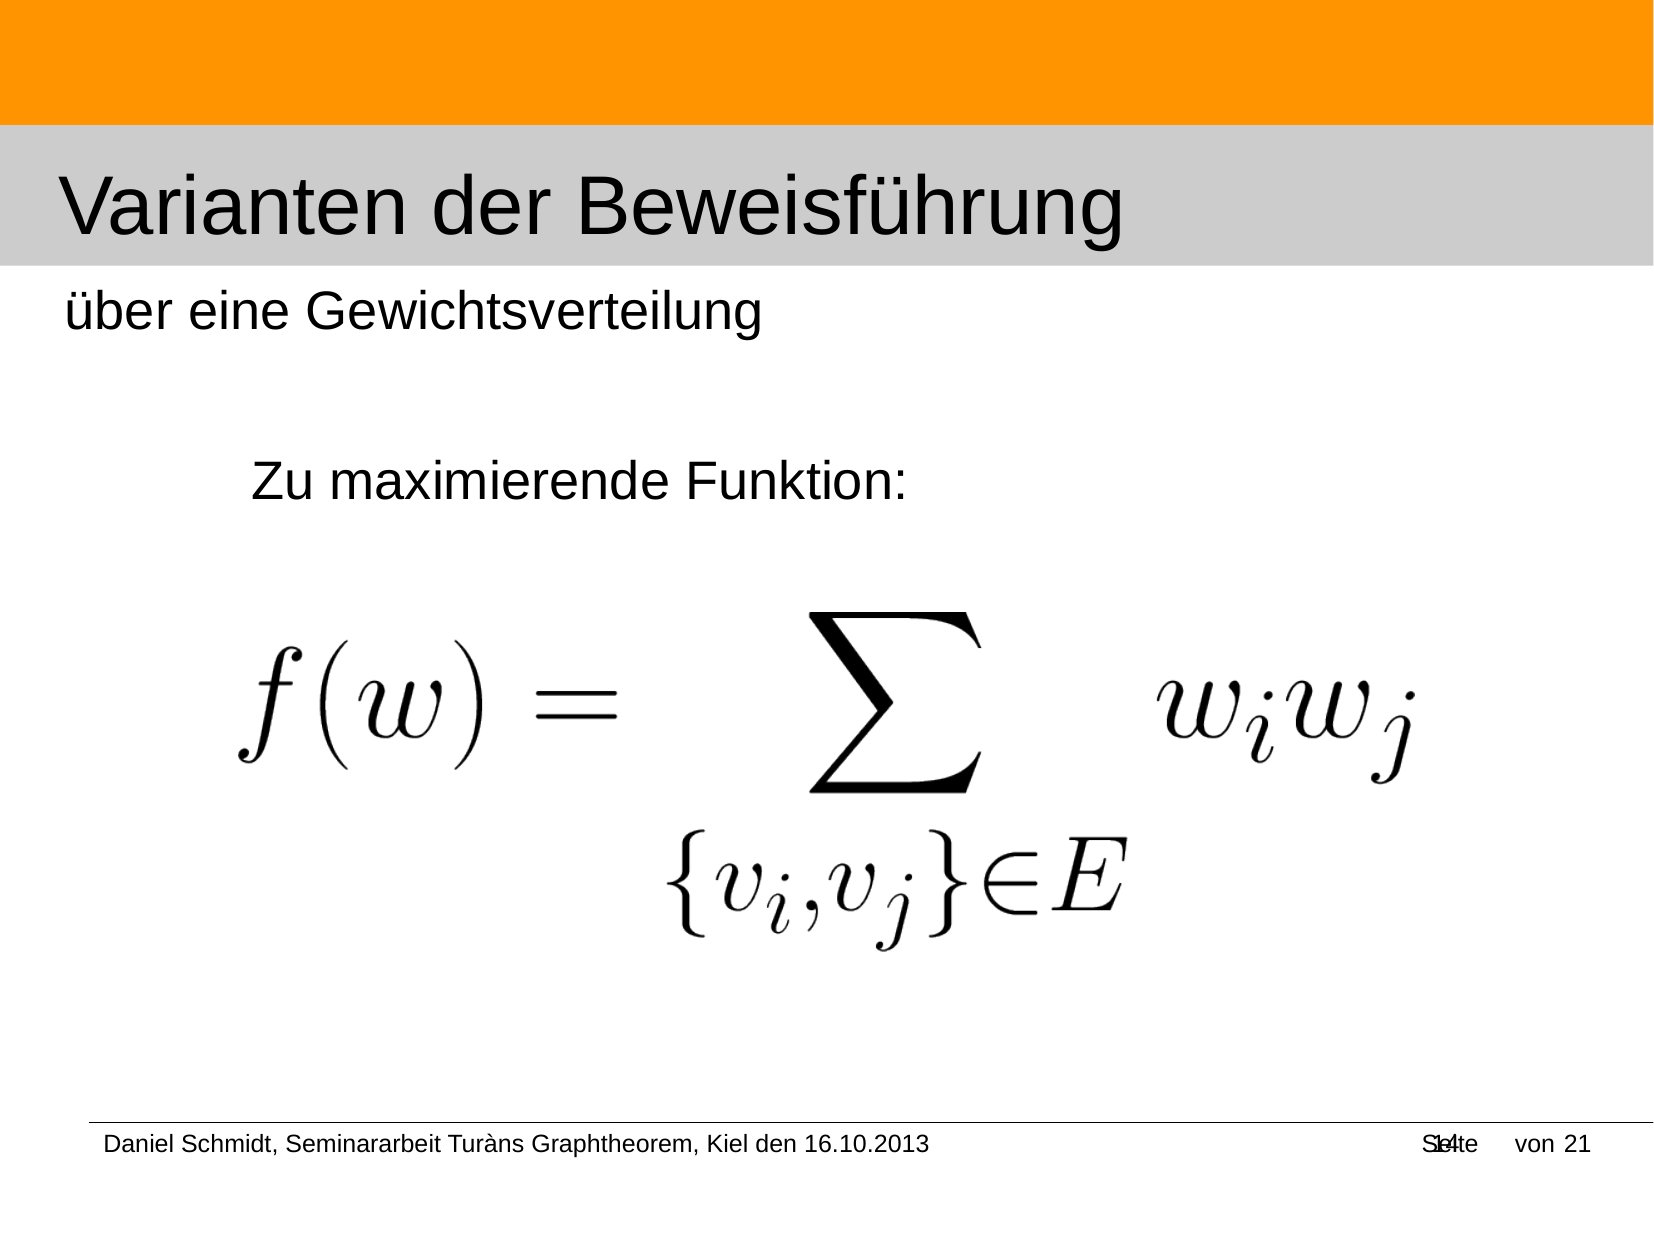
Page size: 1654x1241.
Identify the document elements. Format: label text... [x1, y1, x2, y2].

text_box <Nummer> [1416, 1122, 1549, 1165]
text_box Zu maximierende Funktion: [236, 442, 1359, 519]
text_box Daniel Schmidt, Seminararbeit Turàns Graphtheorem, Kiel den 16.10.2013 [88, 1122, 975, 1165]
title über eine Gewichtsverteilung [56, 238, 1365, 349]
title Varianten der Beweisführung [50, 143, 1359, 260]
picture [238, 612, 1415, 952]
text_box 21 [1549, 1121, 1654, 1193]
text_box Seite [1406, 1122, 1416, 1165]
